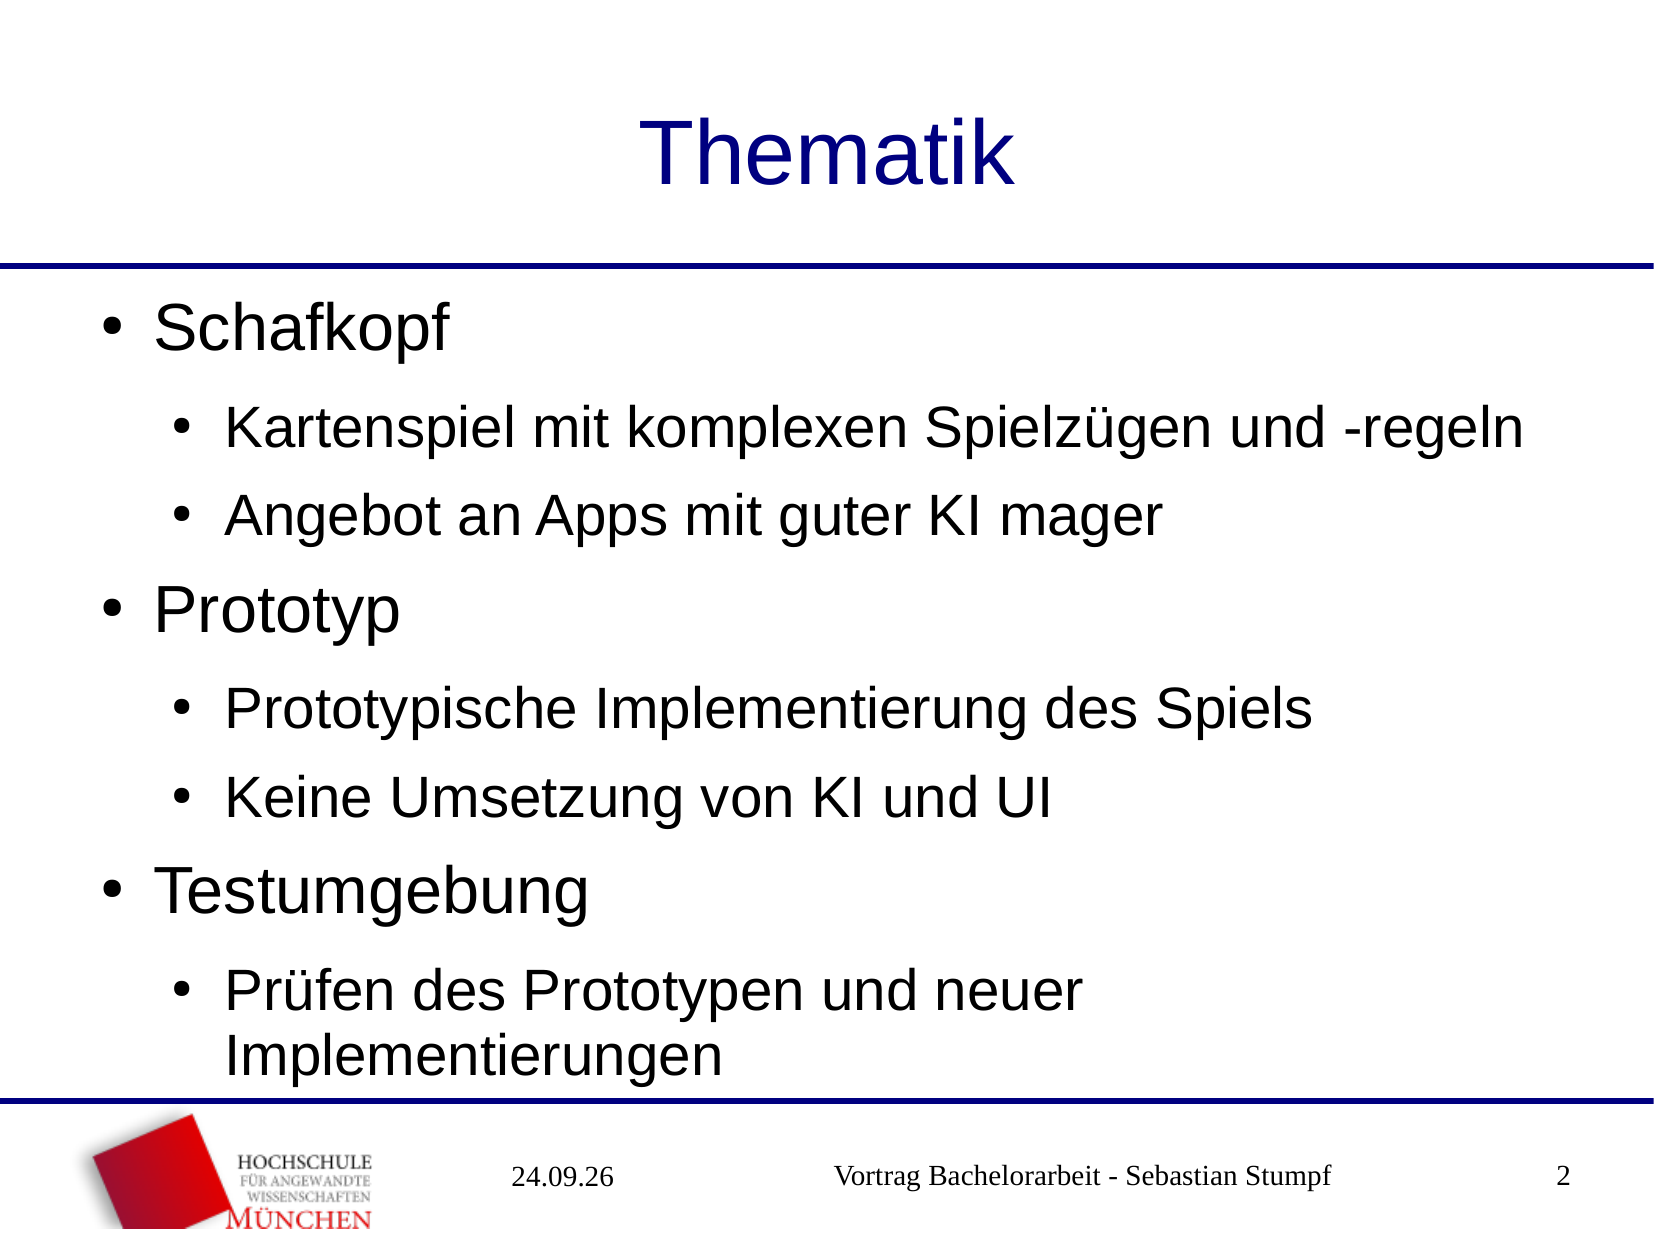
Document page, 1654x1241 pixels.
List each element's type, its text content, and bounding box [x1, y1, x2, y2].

picture [68, 1092, 82, 1098]
list Schafkopf Kartenspiel mit komplexen Spielzügen und -regeln Angebot an Apps mit guter KI mager Prototyp Prototypische Implementierung des Spiels Keine Umsetzung von KI und UI Testumgebung Prüfen des Prototypen und neuer Implementierungen [82, 290, 1571, 1109]
picture [68, 1104, 381, 1229]
title Thematik [82, 49, 1571, 257]
